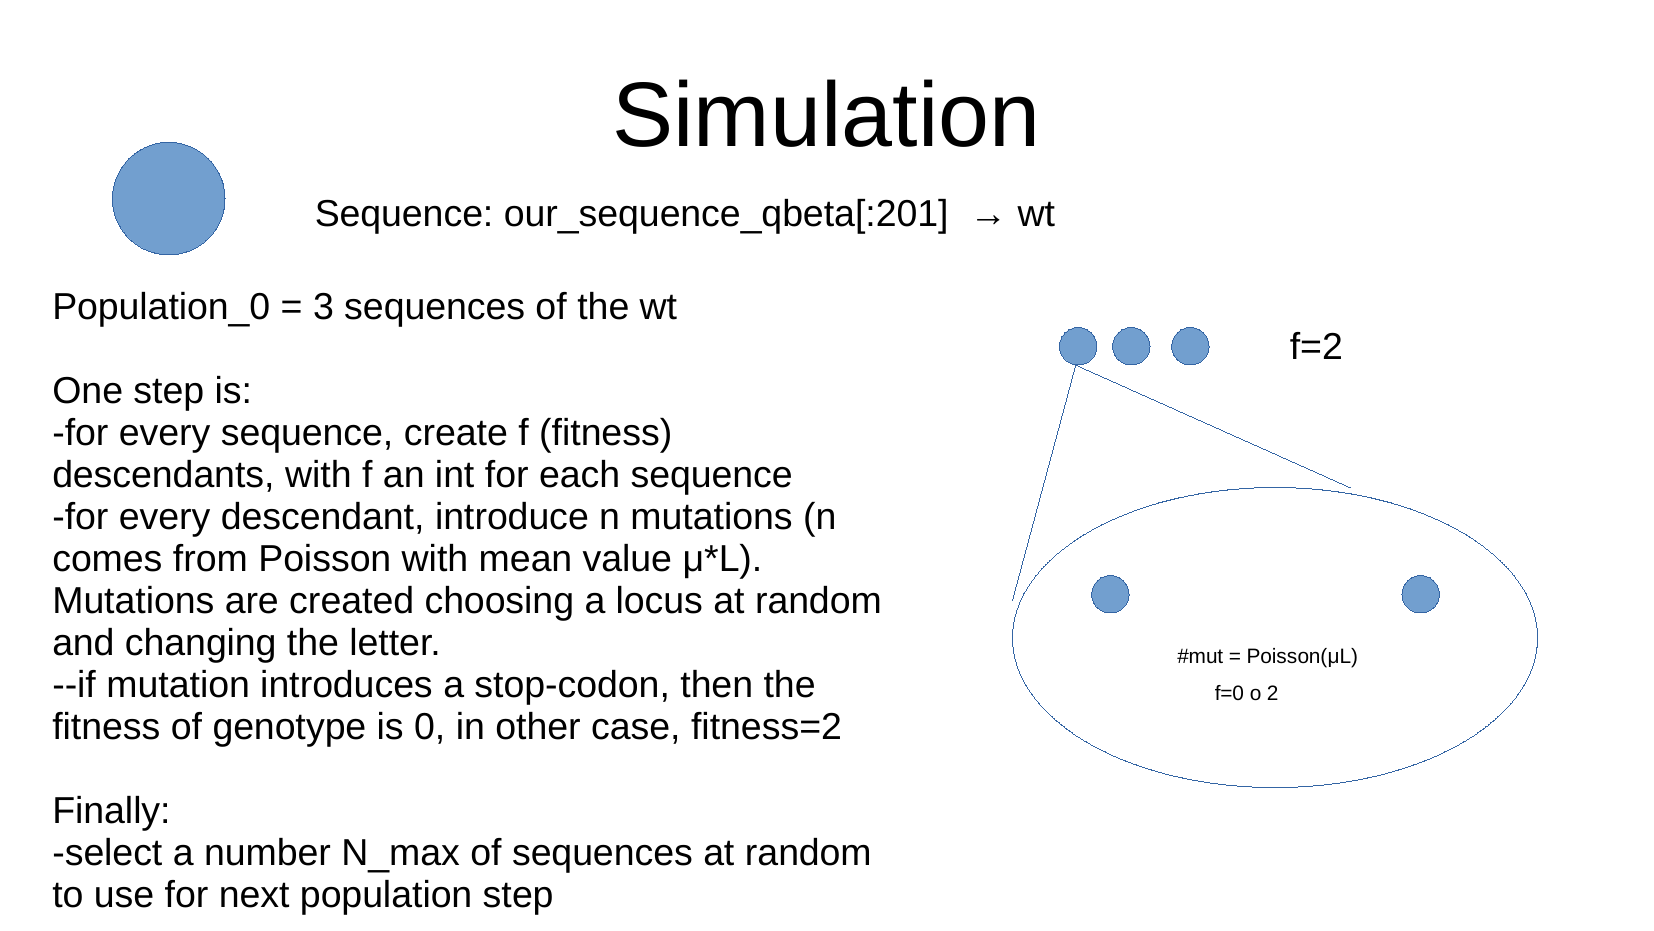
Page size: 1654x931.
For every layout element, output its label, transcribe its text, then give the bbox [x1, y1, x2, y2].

text_box f=0 o 2 [1200, 674, 1538, 713]
text_box Population_0 = 3 sequences of the wt One step is: -for every sequence, create f (fitness) descendants, with f an int for each sequence -for every descendant, introduce n mutations (n comes from Poisson with mean value μ*L). Mutations are created choosing a locus at random and changing the letter. --if mutation introduces a stop-codon, then the fitness of genotype is 0, in other case, fitness=2 Finally: -select a number N_max of sequences at random to use for next population step [37, 278, 901, 924]
text_box [1171, 327, 1210, 365]
text_box f=2 [1275, 318, 1613, 376]
text_box [1091, 575, 1130, 613]
text_box [1112, 327, 1151, 365]
text_box [1401, 575, 1440, 613]
text_box [112, 142, 226, 255]
text_box [1059, 327, 1097, 365]
text_box #mut = Poisson(μL) [1162, 636, 1426, 676]
title Simulation [82, 37, 1571, 193]
text_box Sequence: our_sequence_qbeta[:201] → wt [300, 185, 1463, 285]
